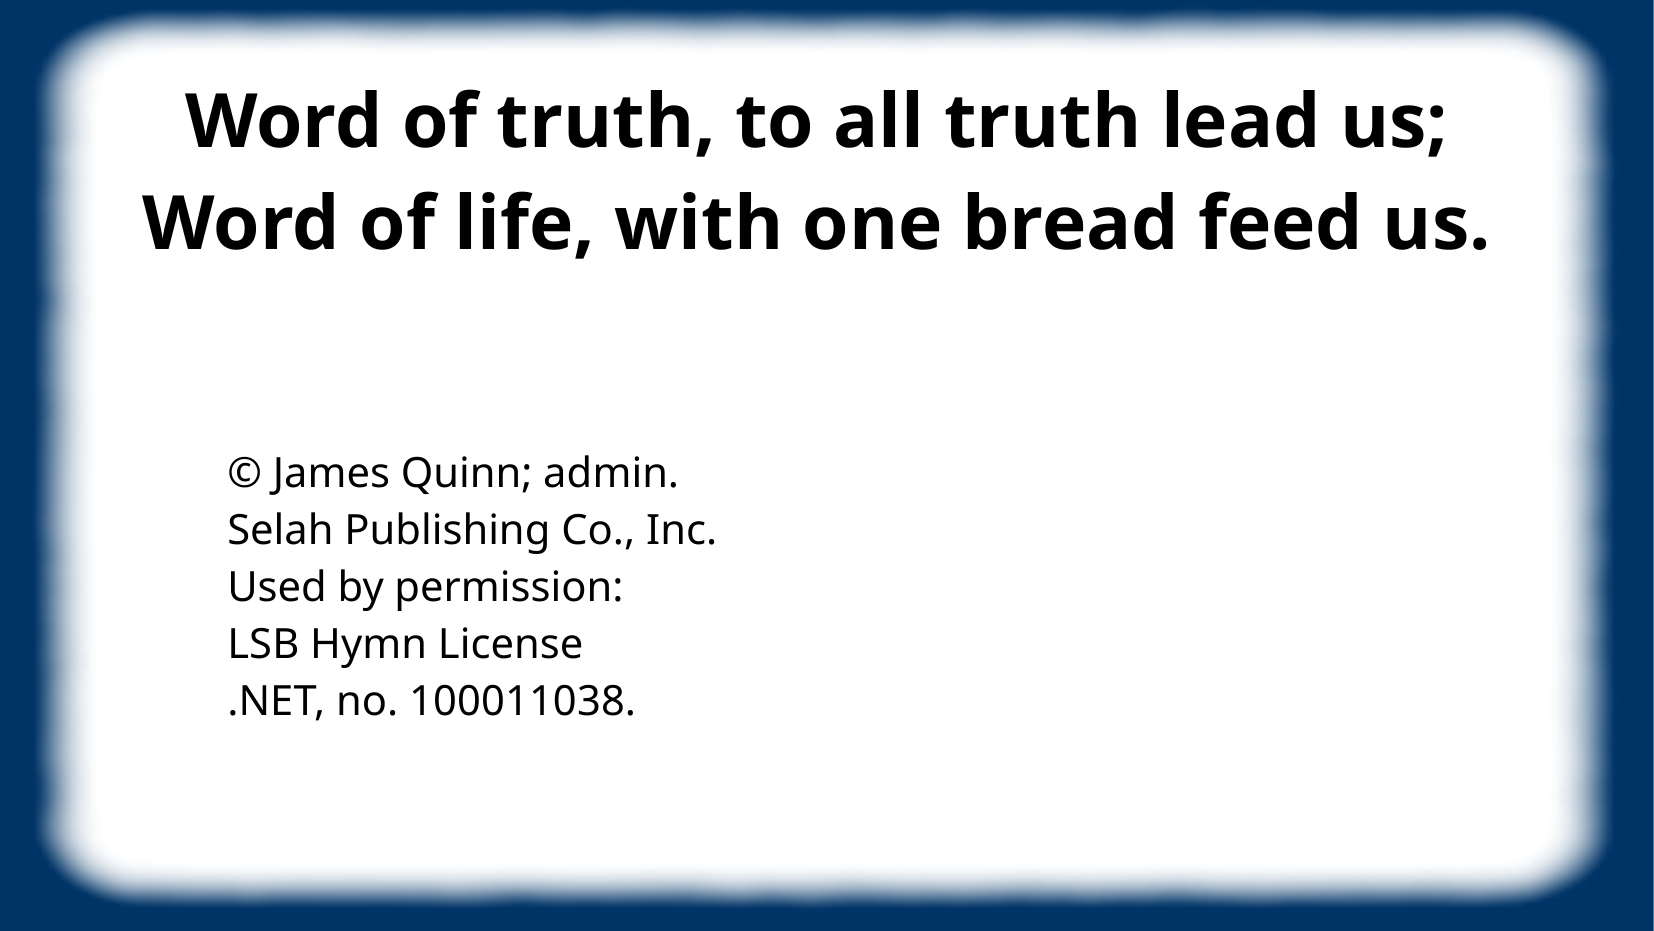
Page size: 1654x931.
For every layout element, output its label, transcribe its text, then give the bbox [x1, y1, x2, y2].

picture [0, 0, 1654, 931]
text_box Word of truth, to all truth lead us; Word of life, with one bread feed us. © James Quinn; admin. Selah Publishing Co., Inc. Used by permission: LSB Hymn License .NET, no. 100011038. [105, 60, 1531, 775]
